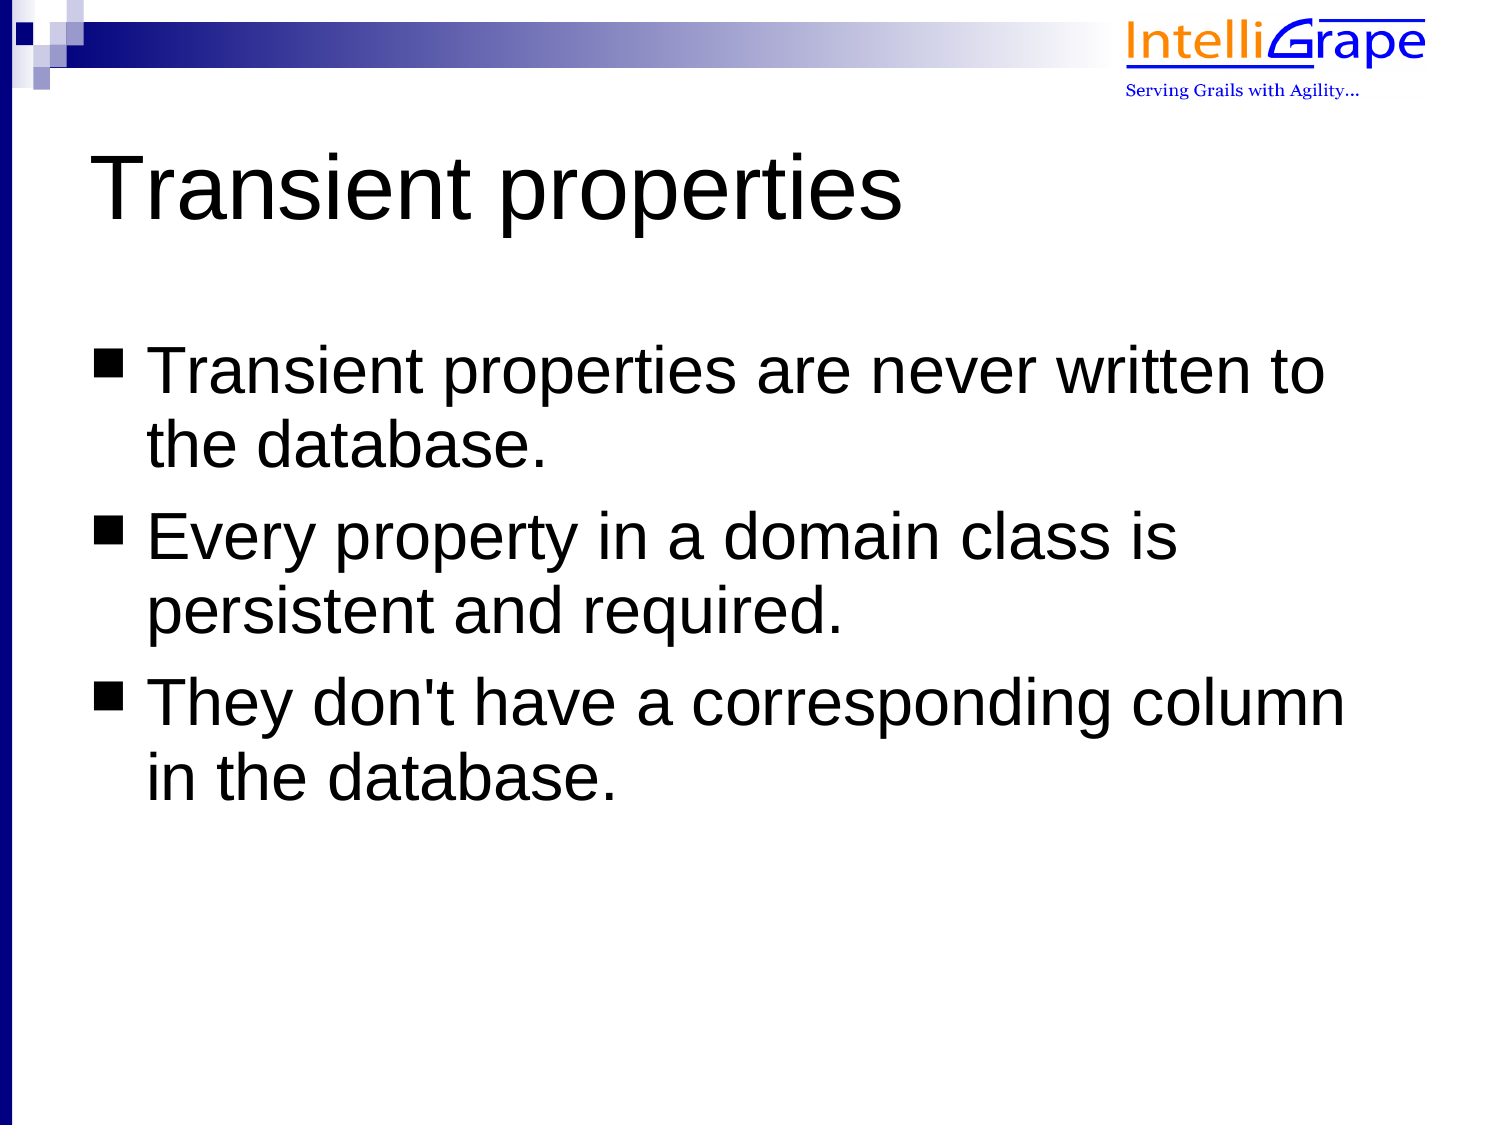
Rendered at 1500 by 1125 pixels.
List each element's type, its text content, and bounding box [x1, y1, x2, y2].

picture [1125, 12, 1425, 74]
title Transient properties [75, 74, 1426, 301]
list Transient properties are never written to the database. Every property in a domain class is persistent and required. They don't have a corresponding column in the database. [75, 324, 1426, 1068]
